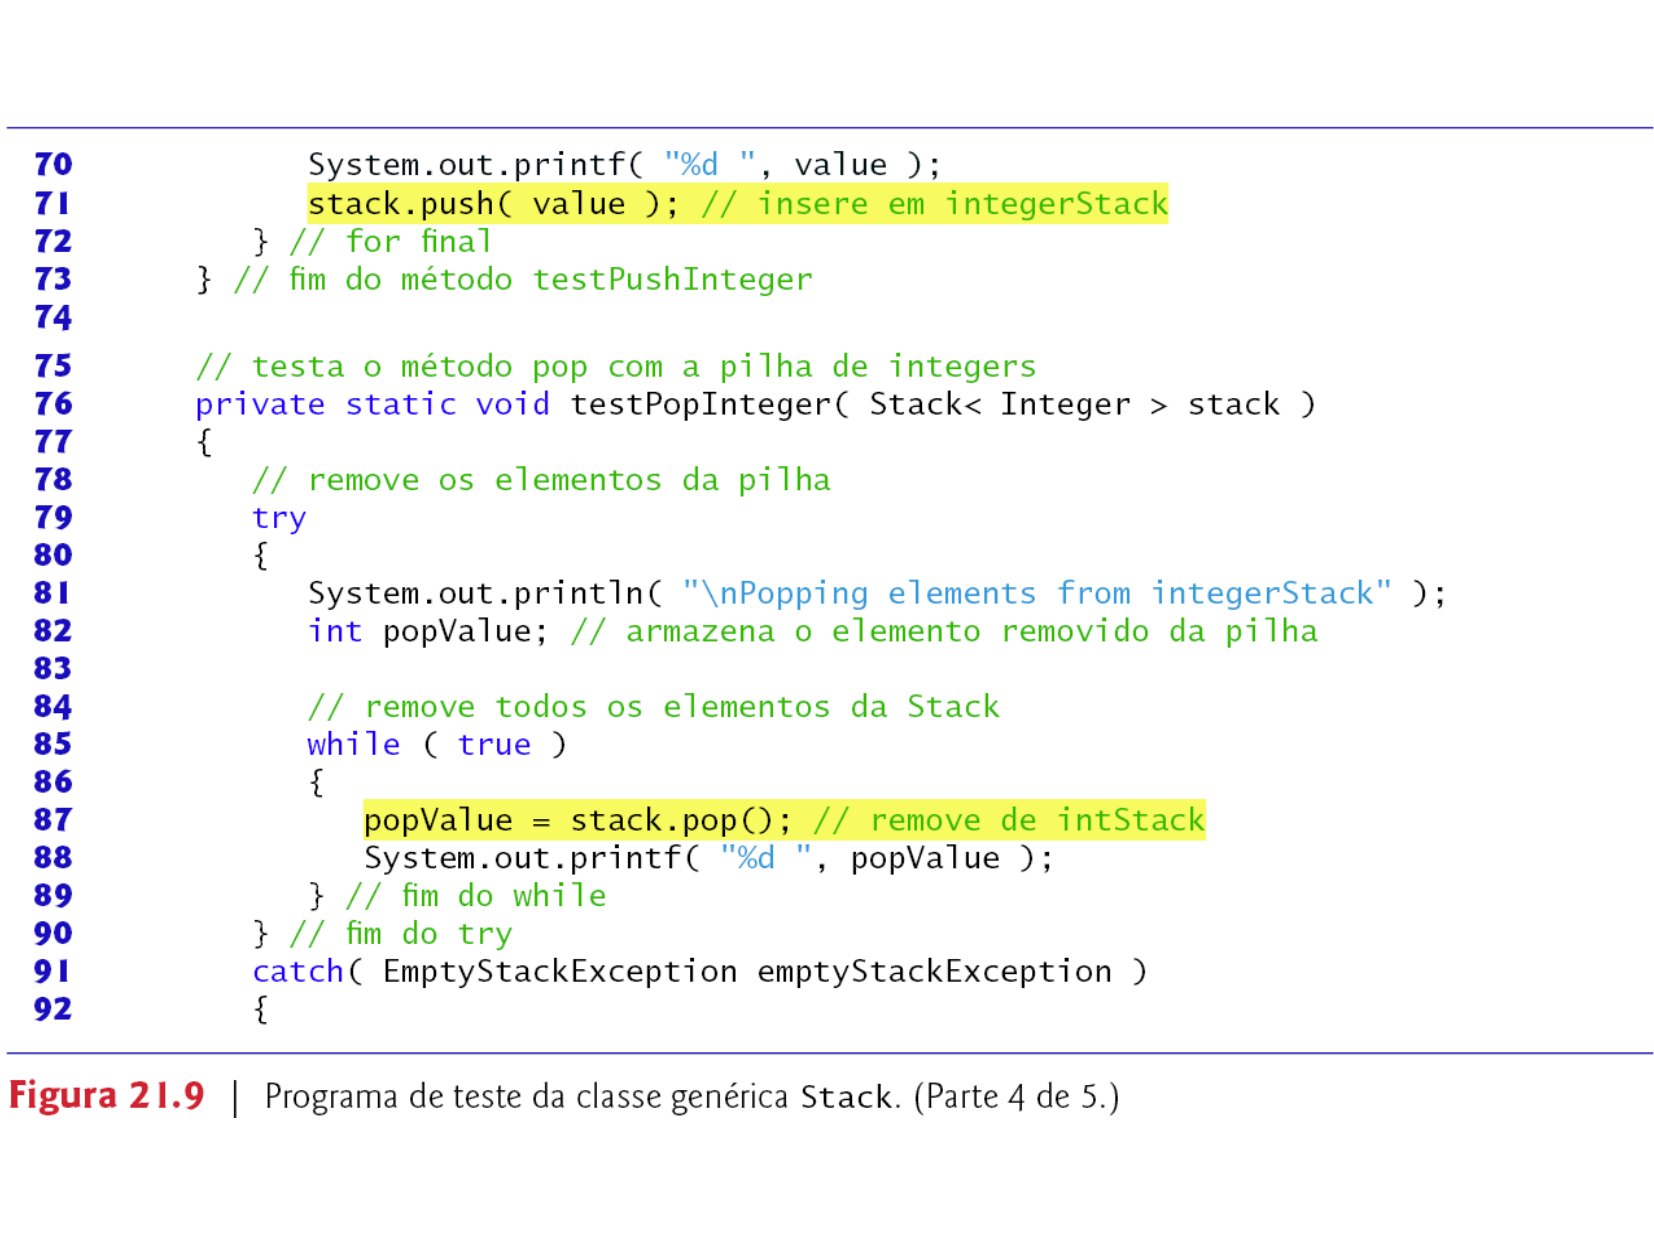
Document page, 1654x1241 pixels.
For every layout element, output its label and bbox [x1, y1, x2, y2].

picture [6, 126, 1654, 1119]
